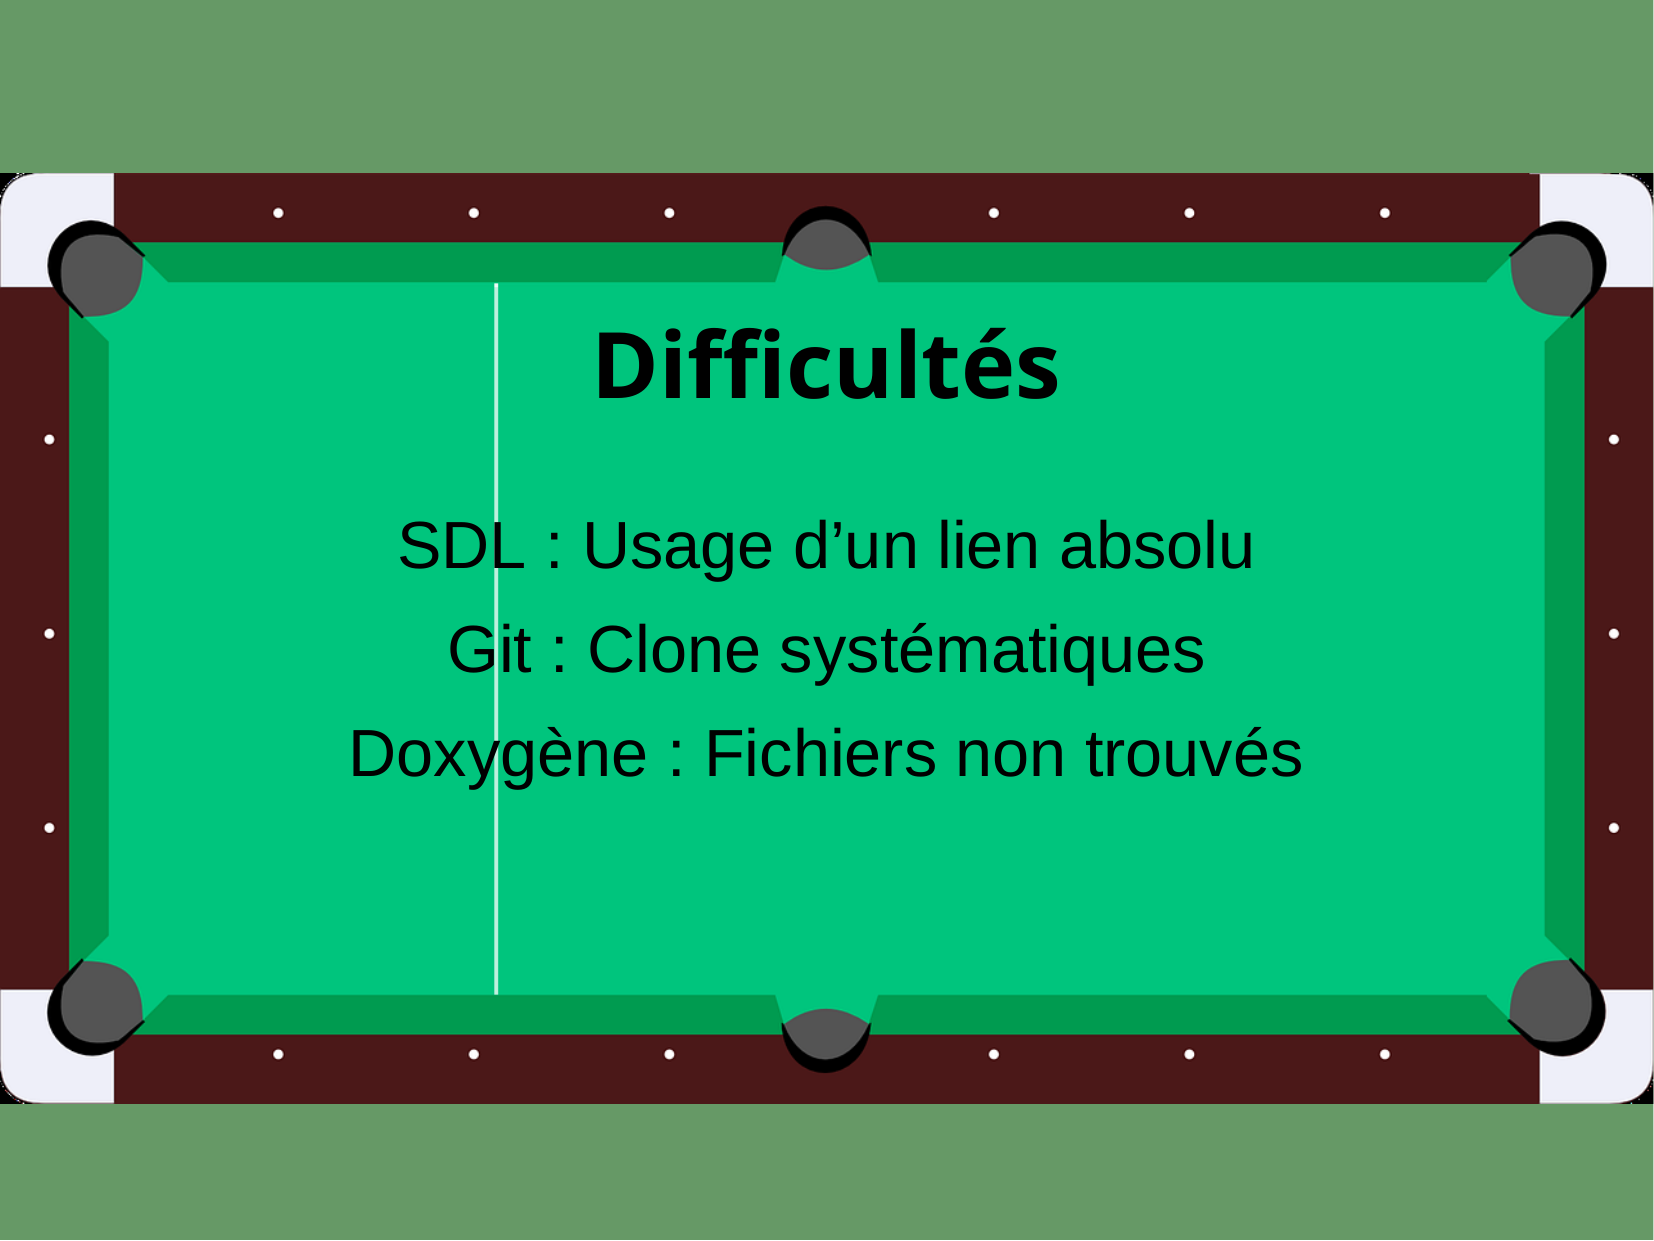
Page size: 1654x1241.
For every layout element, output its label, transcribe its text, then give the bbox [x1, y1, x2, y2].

picture [0, 173, 1654, 1104]
title Difficultés [141, 259, 1512, 467]
list SDL : Usage d’un lien absolu Git : Clone systématiques Doxygène : Fichiers non trouvés [82, 507, 1571, 945]
